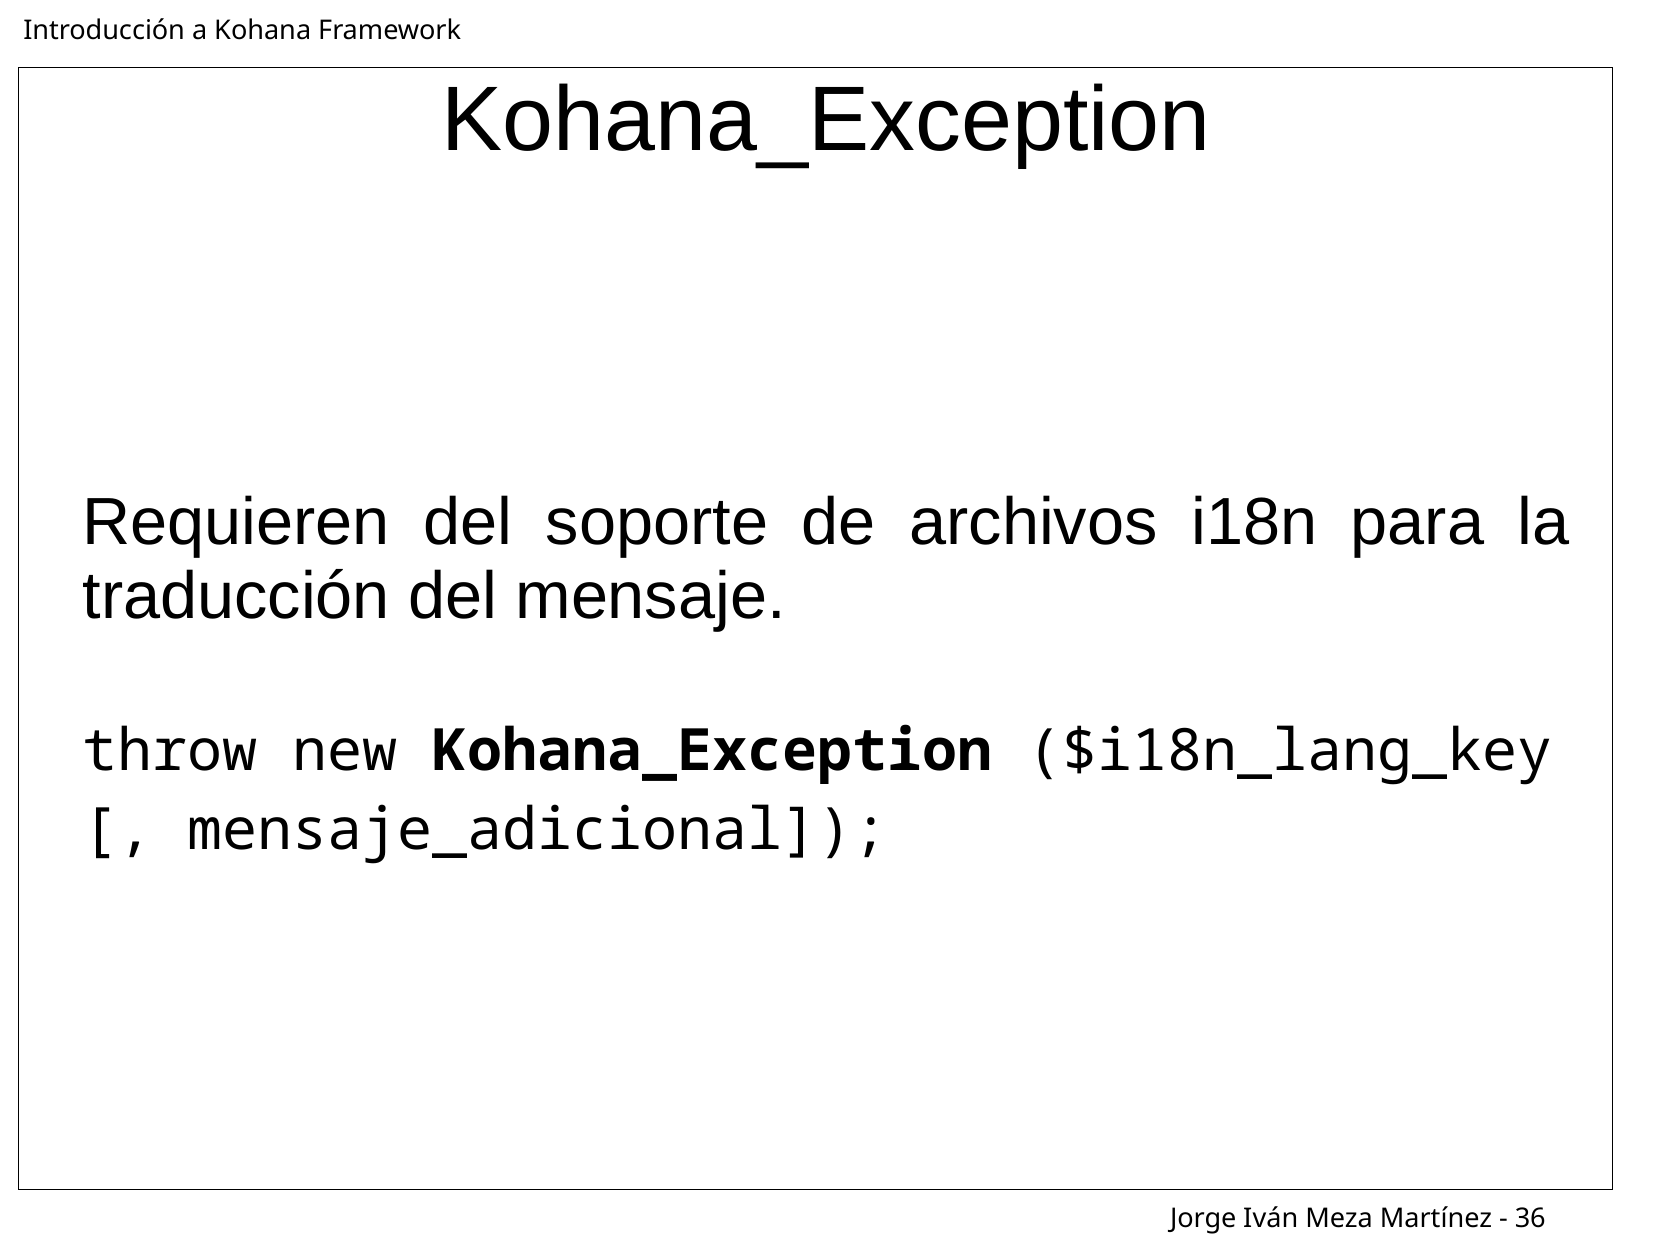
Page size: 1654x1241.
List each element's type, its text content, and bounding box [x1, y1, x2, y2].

subtitle Requieren del soporte de archivos i18n para la traducción del mensaje. throw new Kohana_Exception ($i18n_lang_key [, mensaje_adicional]); [82, 194, 1571, 1156]
title Kohana_Exception [82, 56, 1571, 181]
